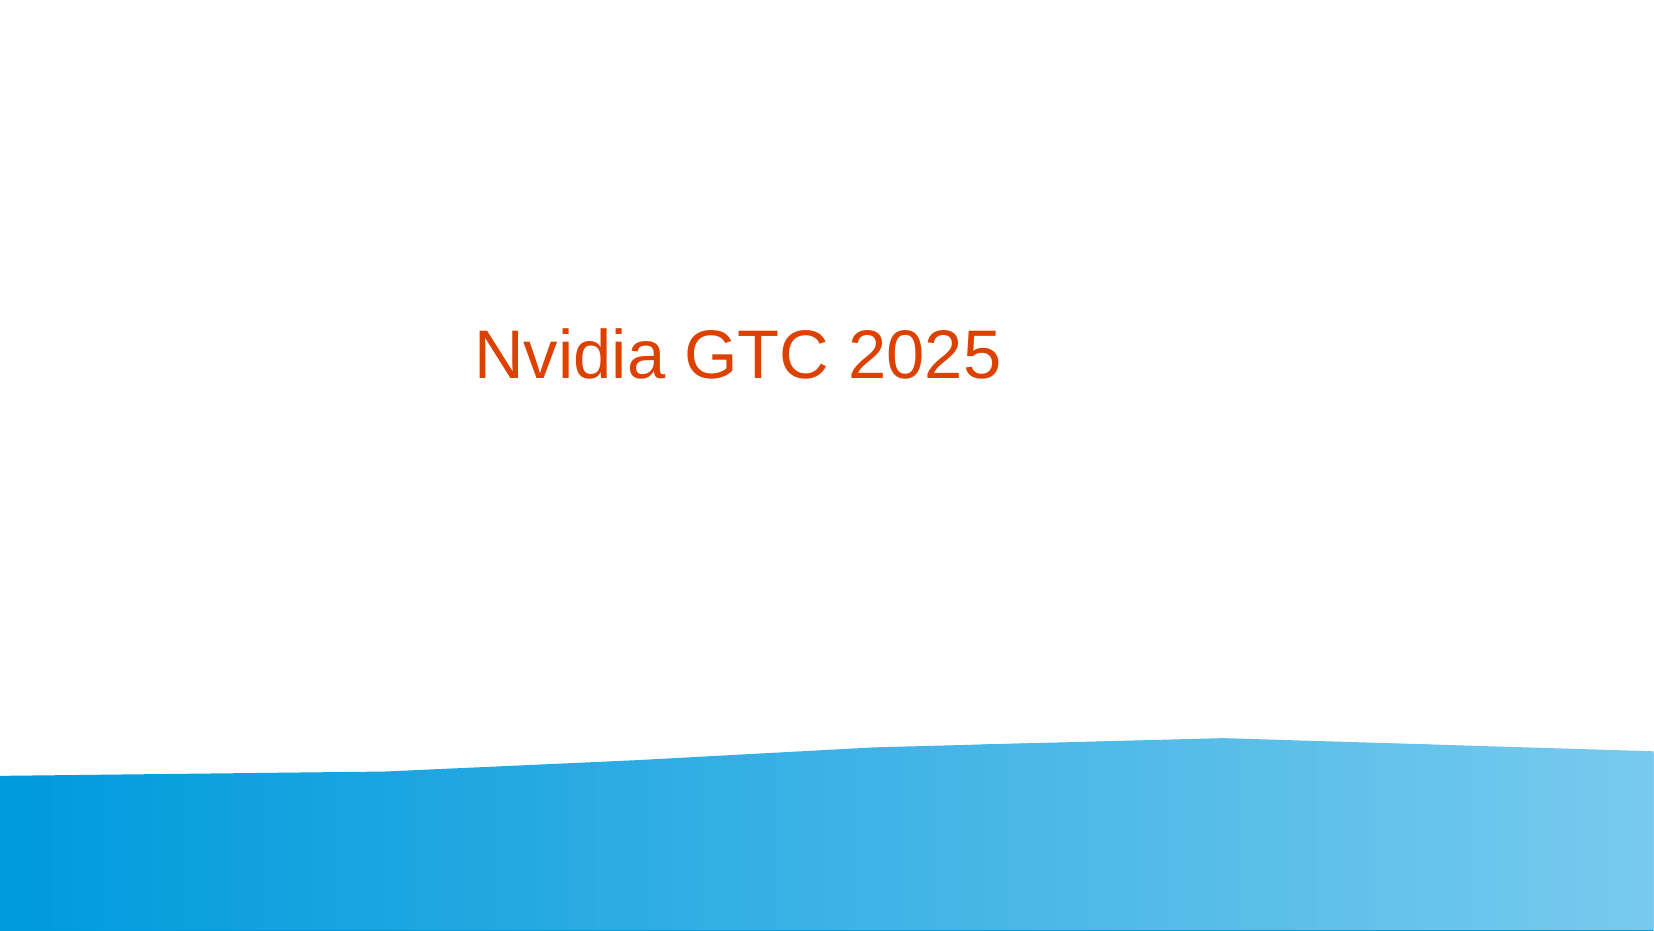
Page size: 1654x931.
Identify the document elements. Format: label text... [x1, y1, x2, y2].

title Nvidia GTC 2025 [0, 265, 1477, 443]
